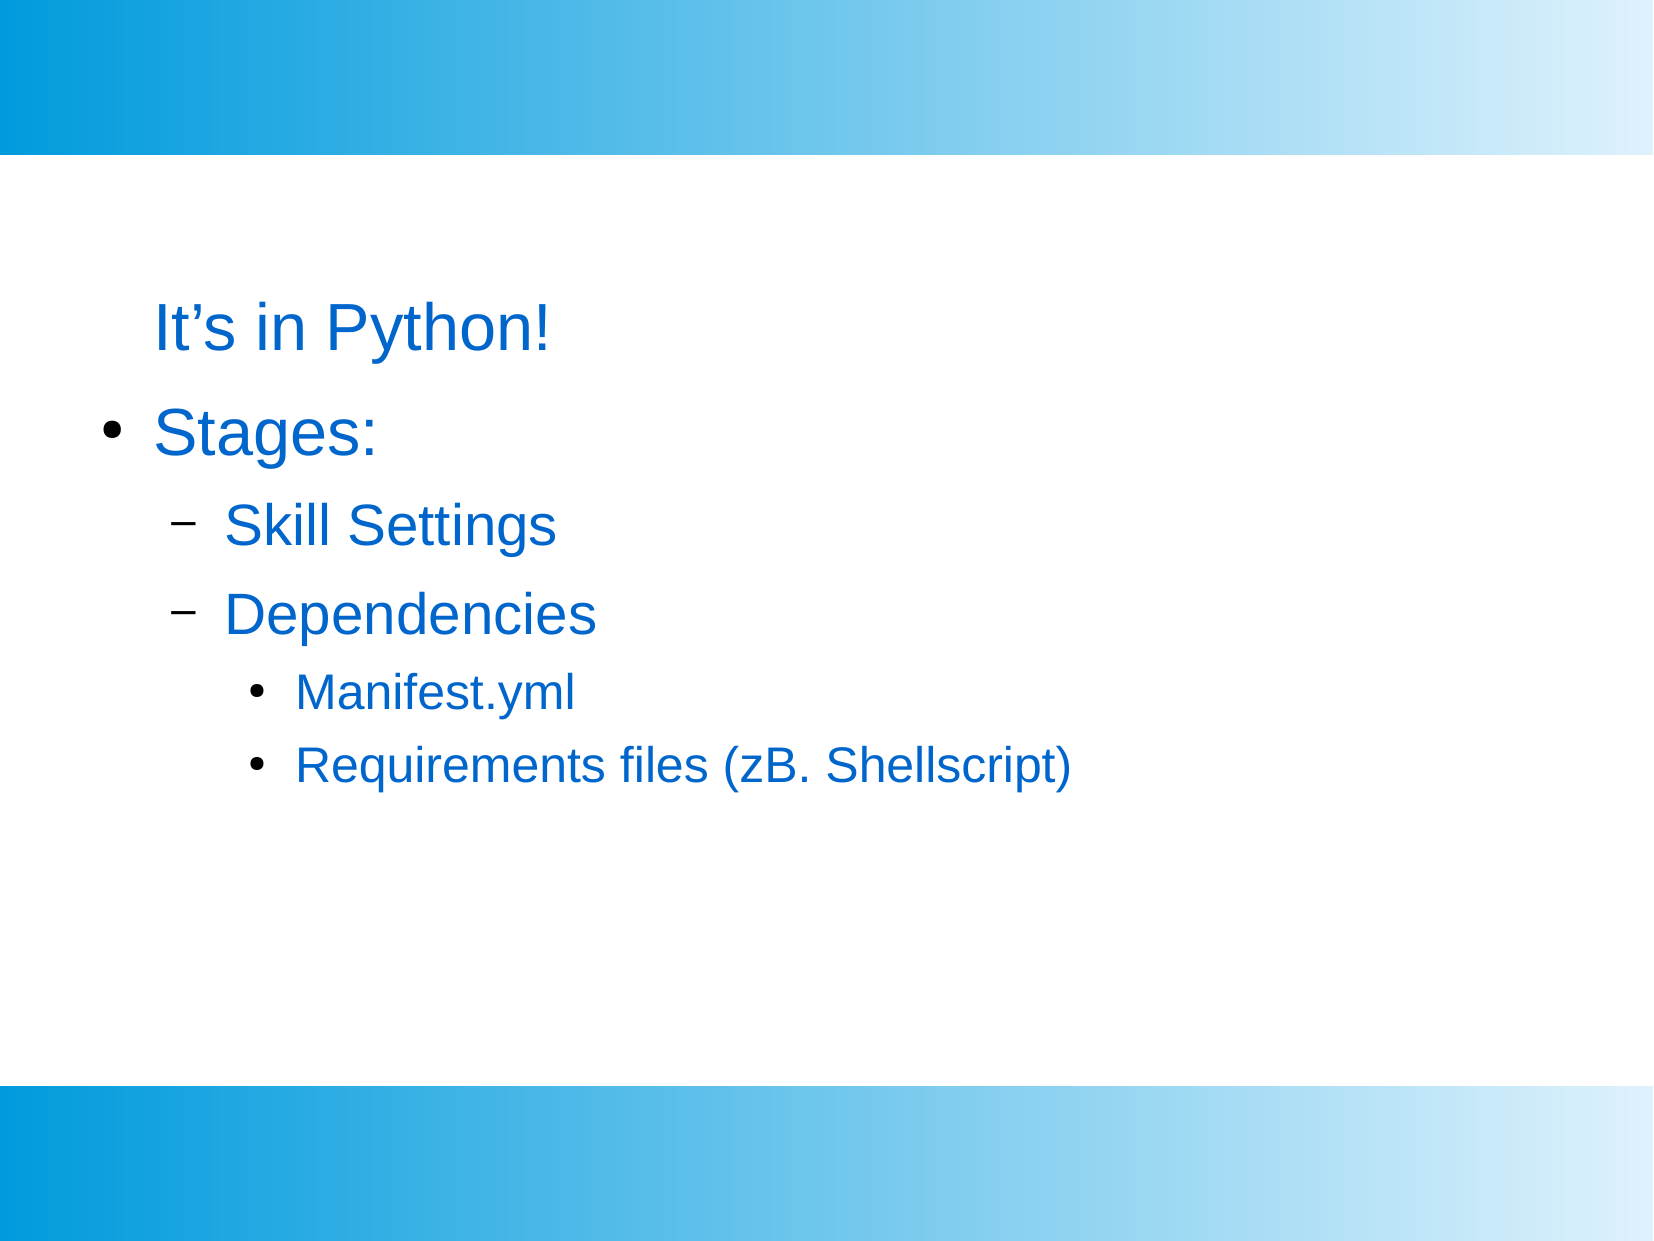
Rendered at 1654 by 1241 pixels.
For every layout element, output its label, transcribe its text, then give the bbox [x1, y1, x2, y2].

list It’s in Python! Stages: Skill Settings Dependencies Manifest.yml Requirements files (zB. Shellscript) [82, 290, 1571, 1010]
